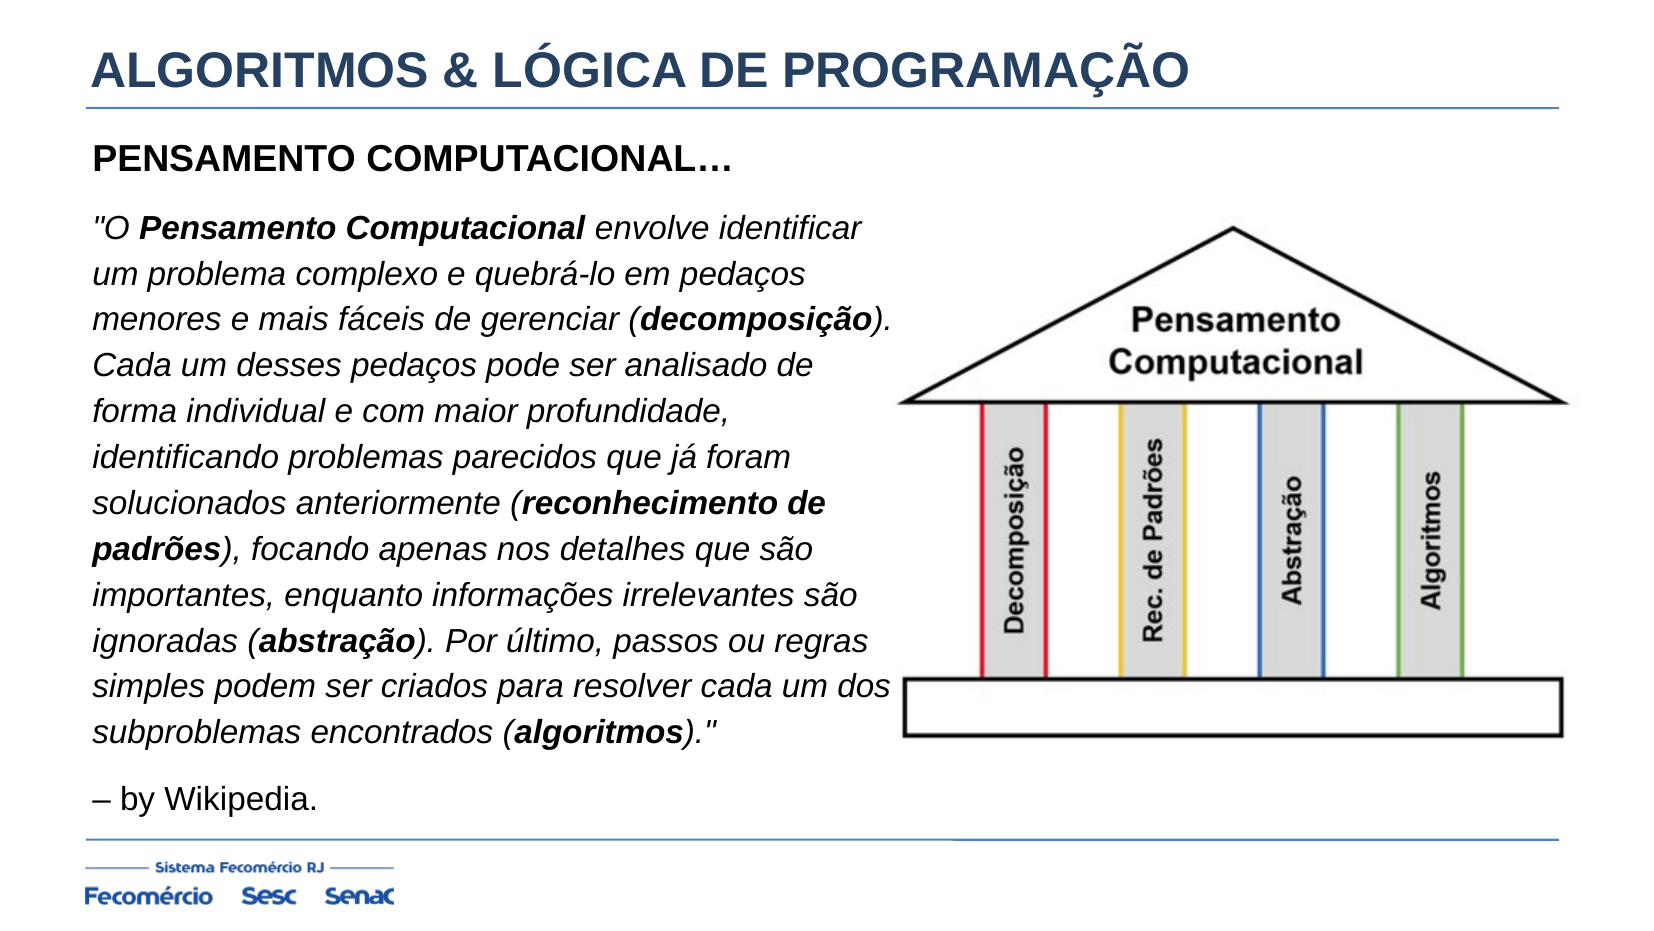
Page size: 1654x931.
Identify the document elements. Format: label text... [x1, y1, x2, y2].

text_box PENSAMENTO COMPUTACIONAL… "O Pensamento Computacional envolve identificar um problema complexo e quebrá-lo em pedaços menores e mais fáceis de gerenciar (decomposição). Cada um desses pedaços pode ser analisado de forma individual e com maior profundidade, identificando problemas parecidos que já foram solucionados anteriormente (reconhecimento de padrões), focando apenas nos detalhes que são importantes, enquanto informações irrelevantes são ignoradas (abstração). Por último, passos ou regras simples podem ser criados para resolver cada um dos subproblemas encontrados (algoritmos)." – by Wikipedia. [77, 112, 913, 836]
text_box ALGORITMOS & LÓGICA DE PROGRAMAÇÃO [90, 32, 1564, 104]
picture [62, 845, 416, 921]
picture [913, 215, 1592, 754]
